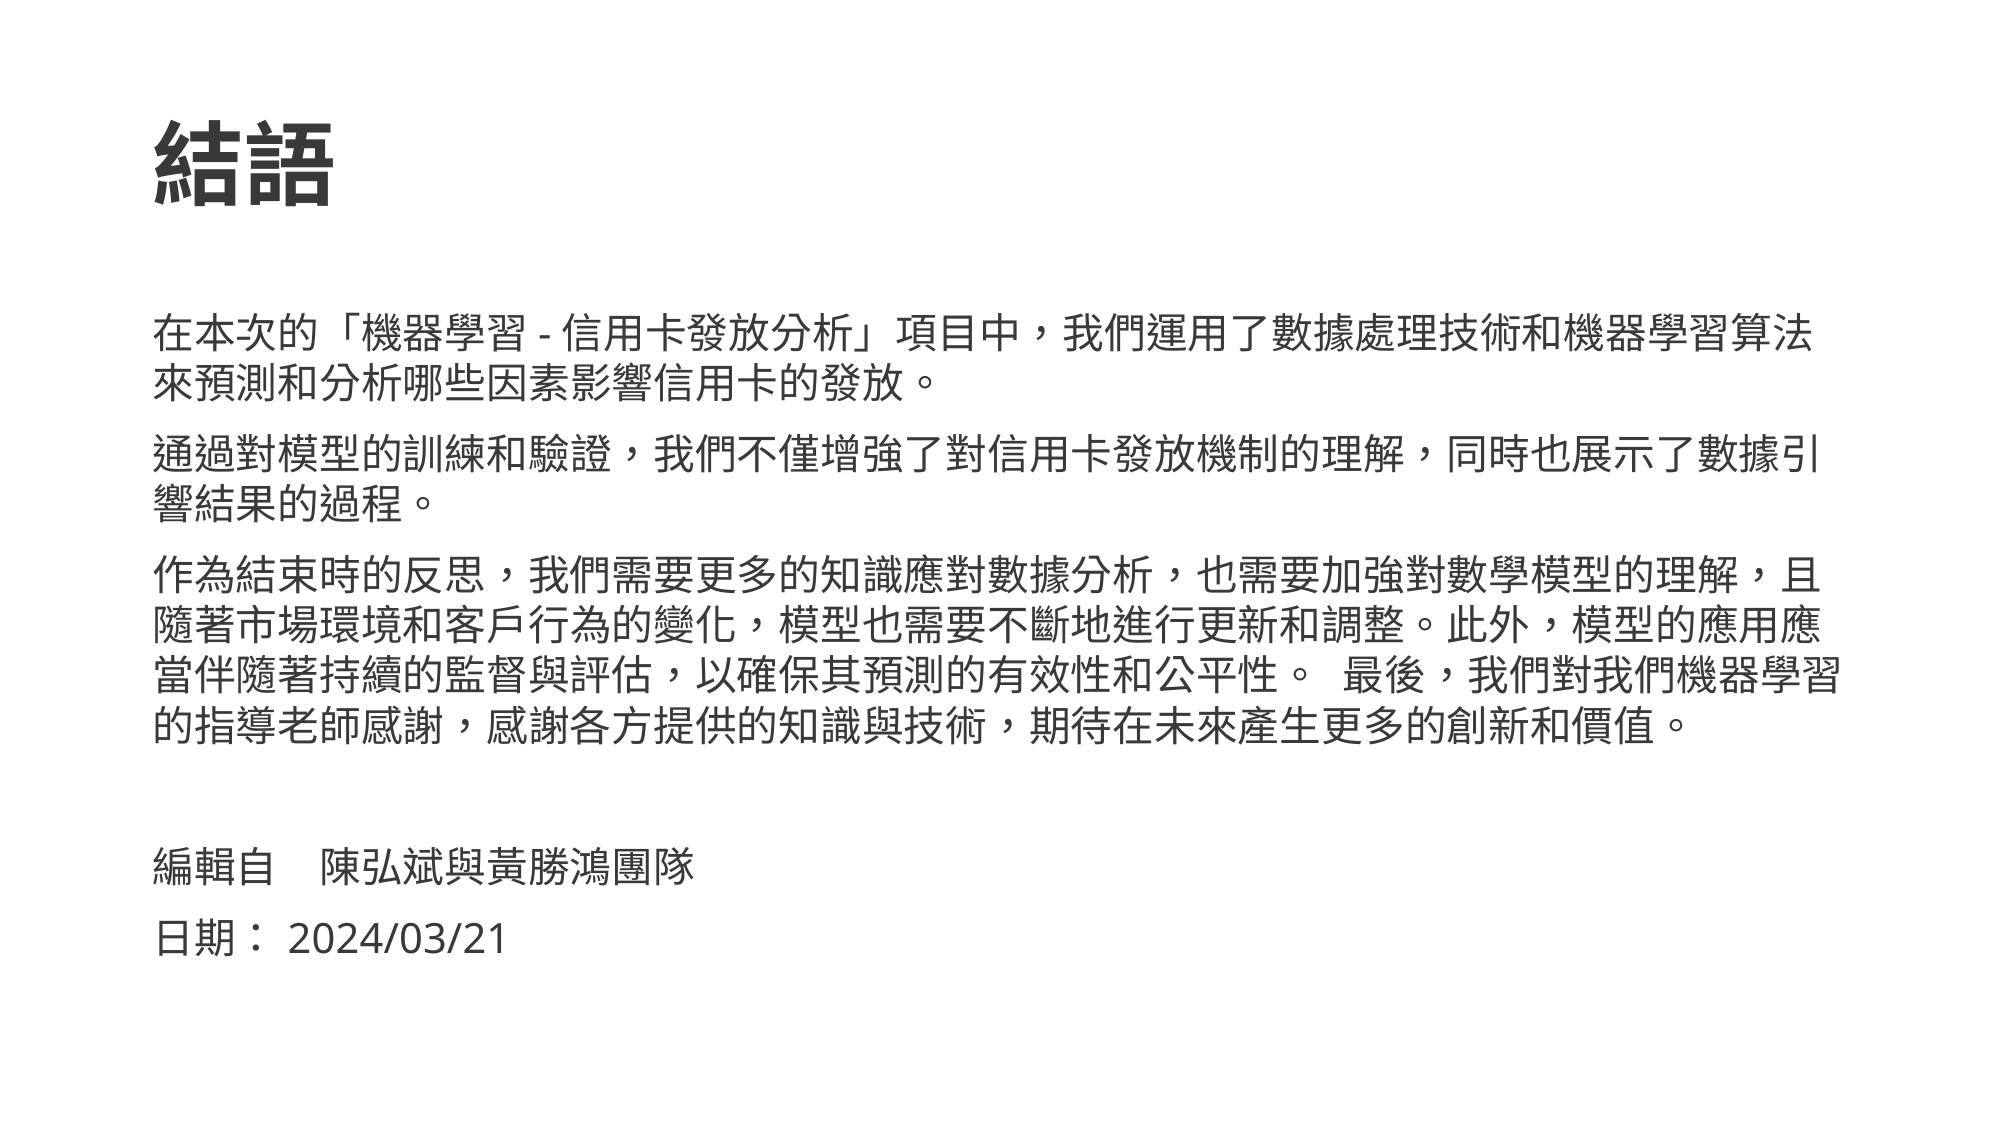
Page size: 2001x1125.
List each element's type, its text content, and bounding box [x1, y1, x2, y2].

title 結語 [137, 59, 1863, 278]
list 在本次的「機器學習-信用卡發放分析」項目中，我們運用了數據處理技術和機器學習算法來預測和分析哪些因素影響信用卡的發放。 通過對模型的訓練和驗證，我們不僅增強了對信用卡發放機制的理解，同時也展示了數據引響結果的過程。 作為結束時的反思，我們需要更多的知識應對數據分析，也需要加強對數學模型的理解，且隨著市場環境和客戶行為的變化，模型也需要不斷地進行更新和調整。此外，模型的應用應當伴隨著持續的監督與評估，以確保其預測的有效性和公平性。 最後，我們對我們機器學習的指導老師感謝，感謝各方提供的知識與技術，期待在未來產生更多的創新和價值。 編輯自 陳弘斌與黃勝鴻團隊 日期：2024/03/21 [137, 299, 1863, 1014]
